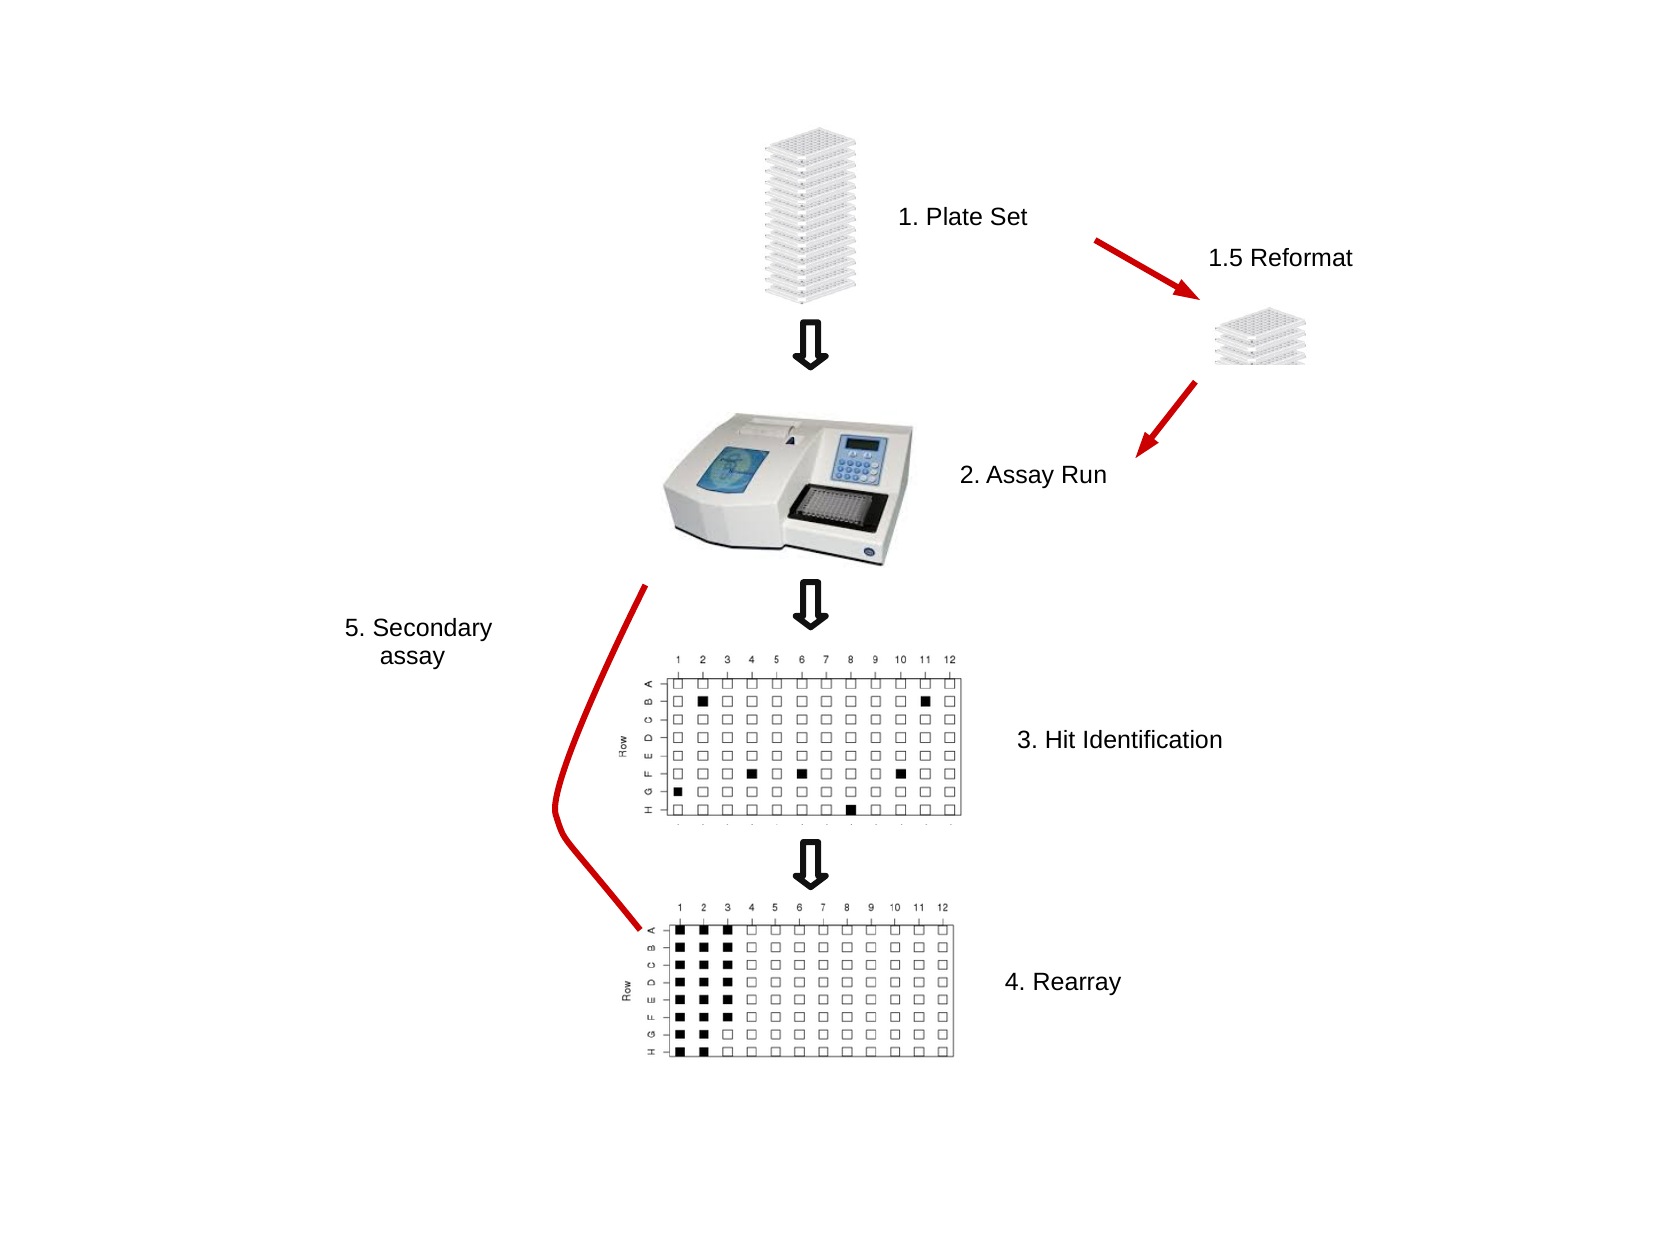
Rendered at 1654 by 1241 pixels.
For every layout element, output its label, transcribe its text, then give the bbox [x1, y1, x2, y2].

picture [807, 586, 815, 616]
picture [806, 357, 815, 363]
picture [750, 120, 871, 310]
picture [660, 357, 918, 616]
text_box 5. Secondary assay [330, 606, 581, 706]
text_box 1. Plate Set [883, 195, 1107, 252]
text_box 3. Hit Identification [1002, 718, 1340, 776]
text_box 4. Rearray [990, 960, 1195, 1017]
text_box 1.5 Reformat [1193, 236, 1440, 294]
picture [615, 654, 971, 826]
picture [618, 899, 961, 1071]
text_box 2. Assay Run [945, 453, 1196, 511]
picture [1200, 300, 1321, 365]
